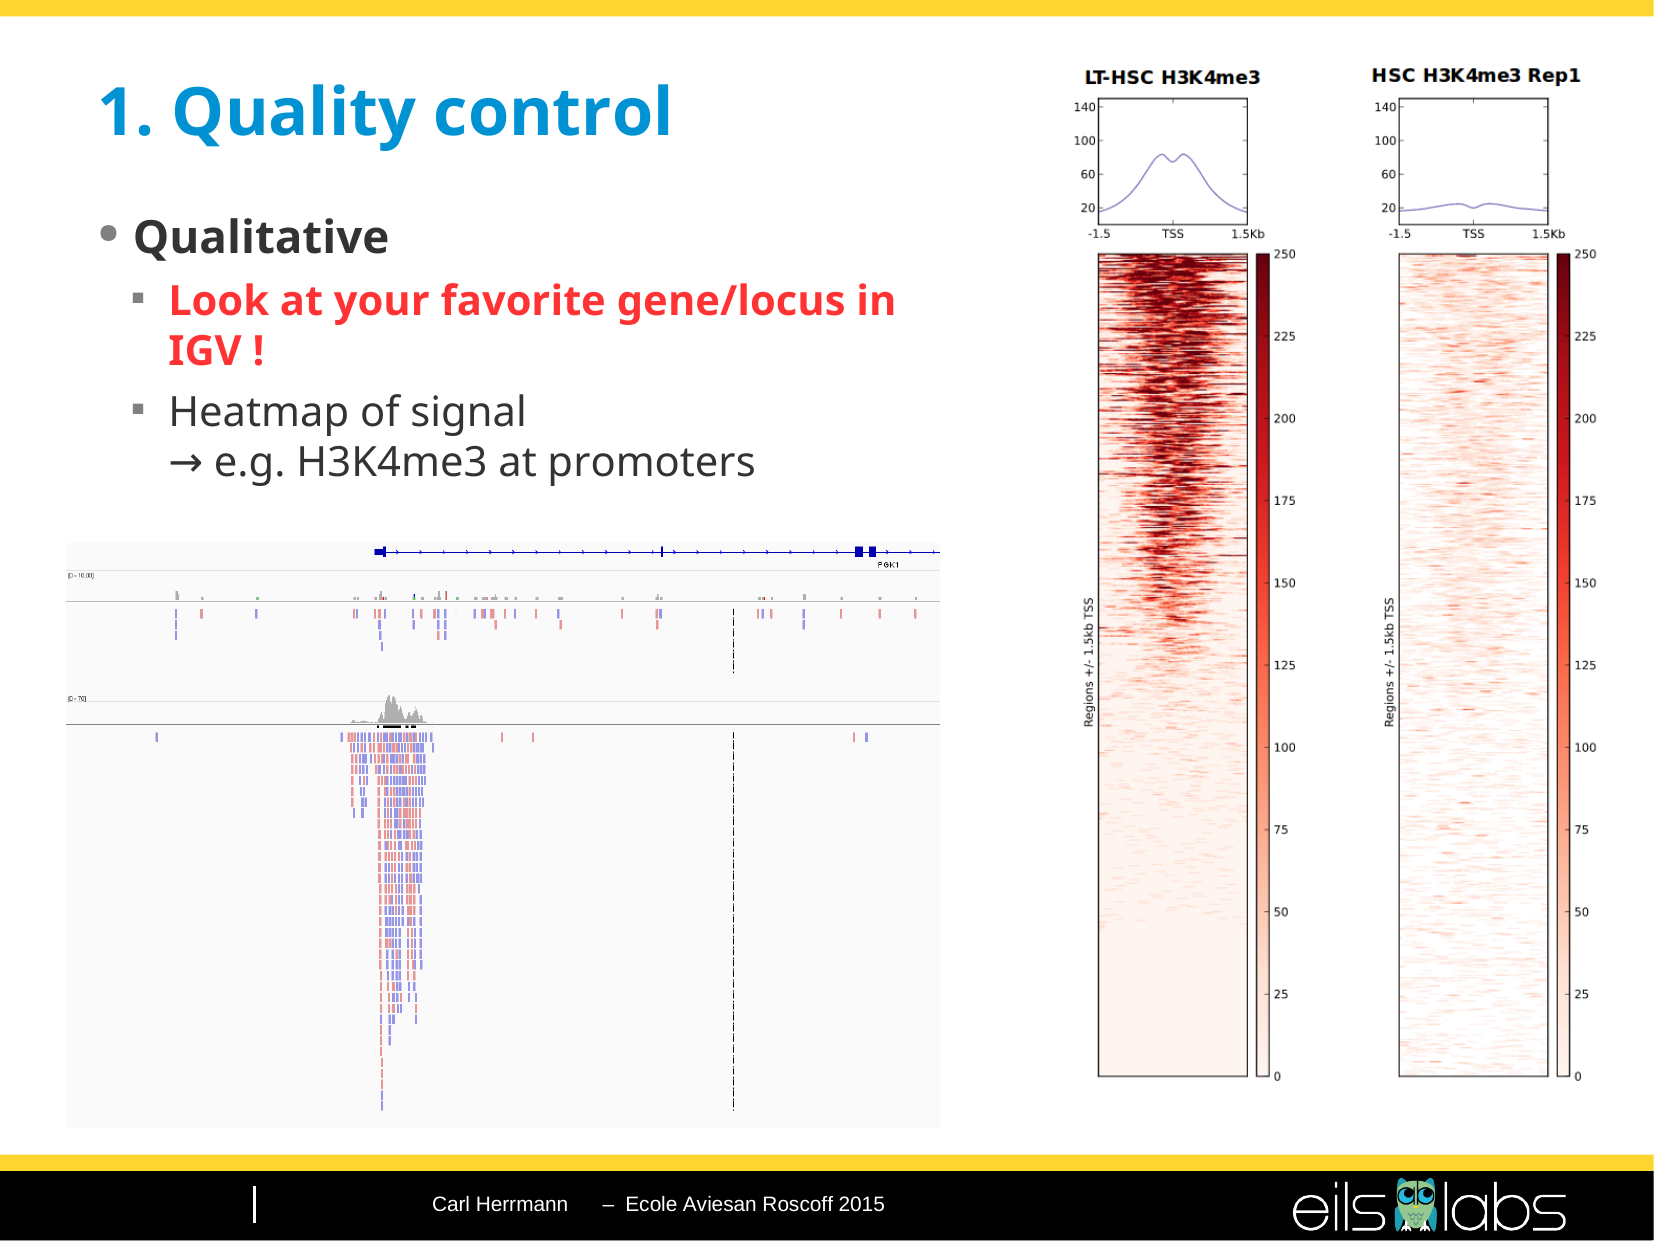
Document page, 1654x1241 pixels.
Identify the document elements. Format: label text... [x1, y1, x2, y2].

picture [66, 543, 940, 1128]
picture [1072, 61, 1626, 1085]
picture [1292, 1177, 1566, 1232]
title 1. Quality control [82, 61, 1072, 168]
list Qualitative Look at your favorite gene/locus in IGV ! Heatmap of signal → e.g. H3K4me3 at promoters [82, 199, 964, 1080]
